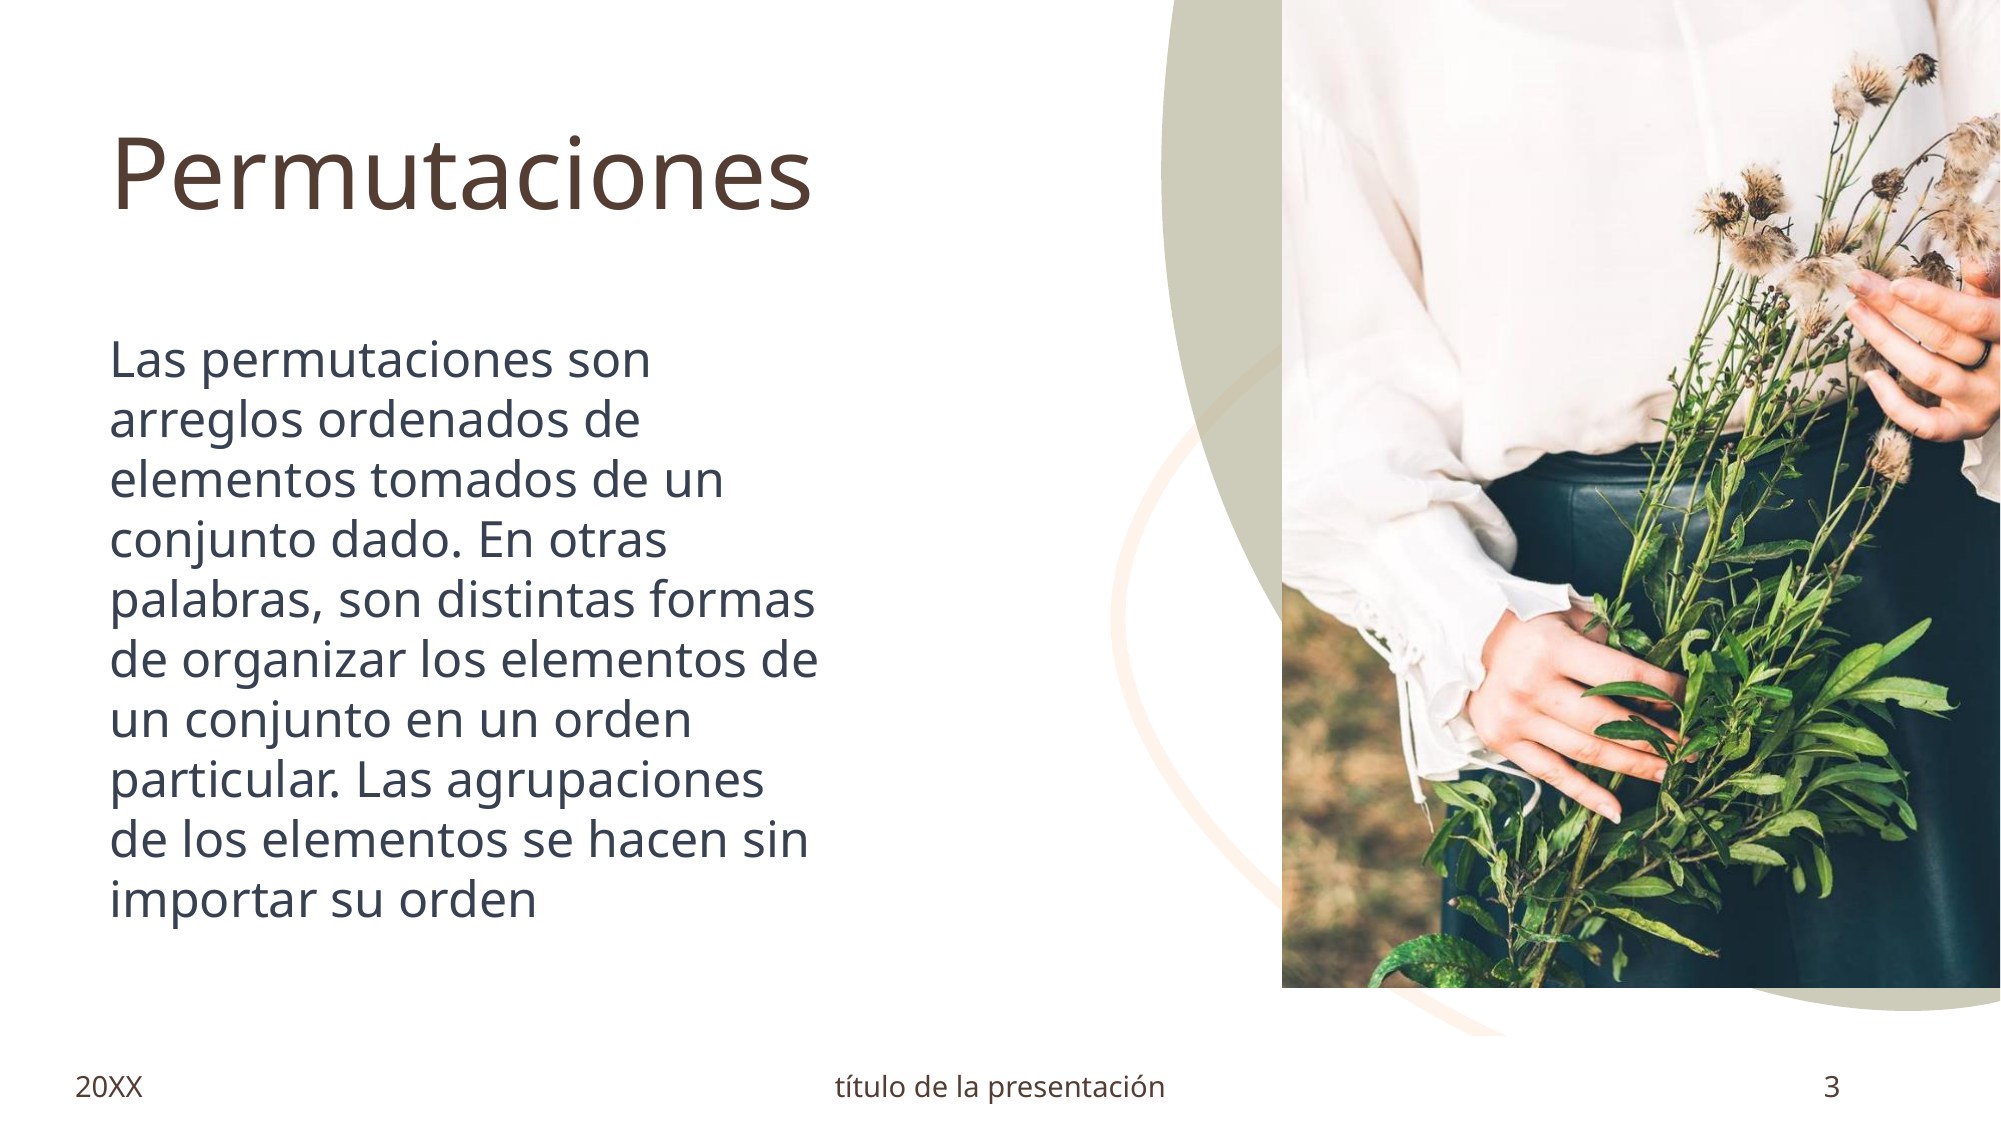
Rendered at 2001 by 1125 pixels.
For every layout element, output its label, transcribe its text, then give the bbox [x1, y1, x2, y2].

picture [1282, 0, 2000, 988]
slide_number 20XX [60, 1060, 222, 1112]
slide_number 3 [1808, 1060, 1971, 1112]
title Permutaciones [94, 115, 1162, 227]
list Las permutaciones son arreglos ordenados de elementos tomados de un conjunto dado. En otras palabras, son distintas formas de organizar los elementos de un conjunto en un orden particular. Las agrupaciones de los elementos se hacen sin importar su orden [94, 319, 845, 988]
footer título de la presentación [718, 1060, 1283, 1112]
